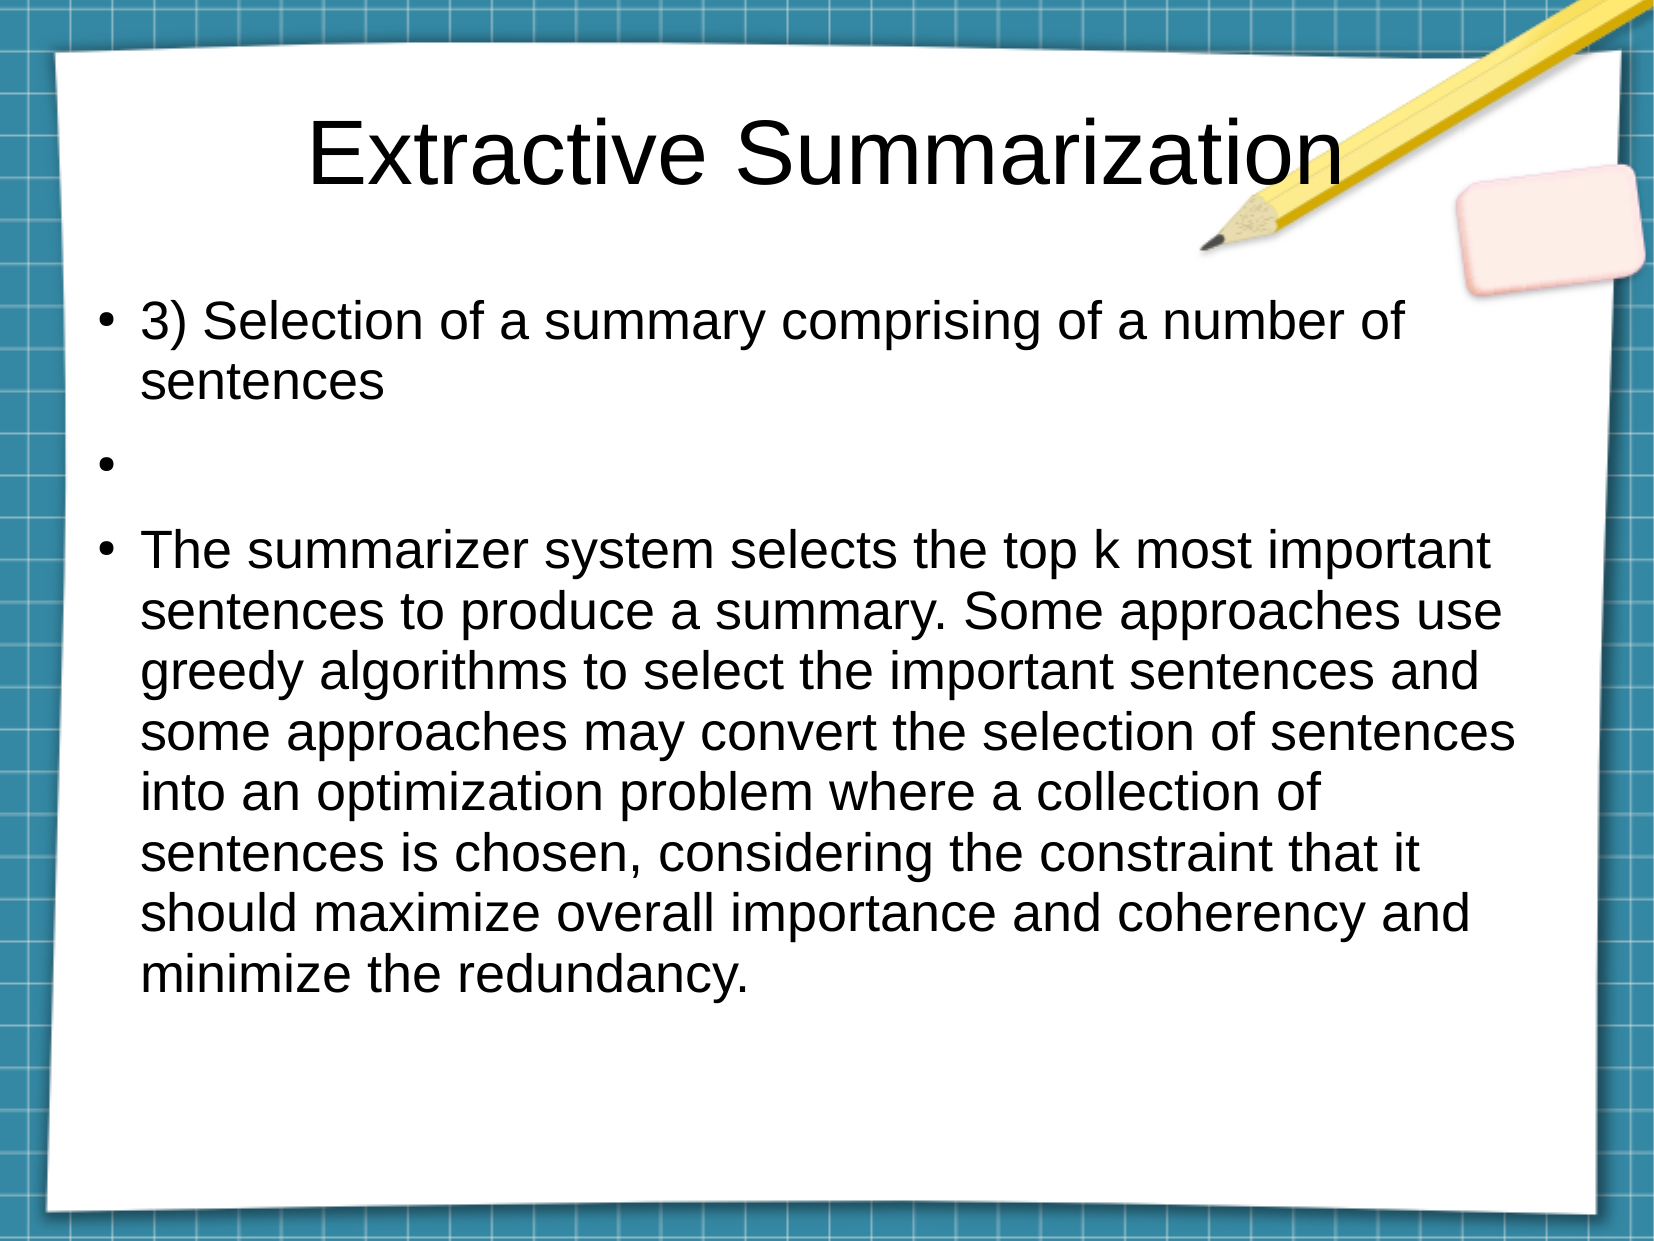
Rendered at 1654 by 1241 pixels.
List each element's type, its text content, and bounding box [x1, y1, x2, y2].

list 3) Selection of a summary comprising of a number of sentences The summarizer system selects the top k most important sentences to produce a summary. Some approaches use greedy algorithms to select the important sentences and some approaches may convert the selection of sentences into an optimization problem where a collection of sentences is chosen, considering the constraint that it should maximize overall importance and coherency and minimize the redundancy. [82, 290, 1571, 1010]
picture [0, 0, 1654, 1241]
title Extractive Summarization [82, 49, 1571, 257]
